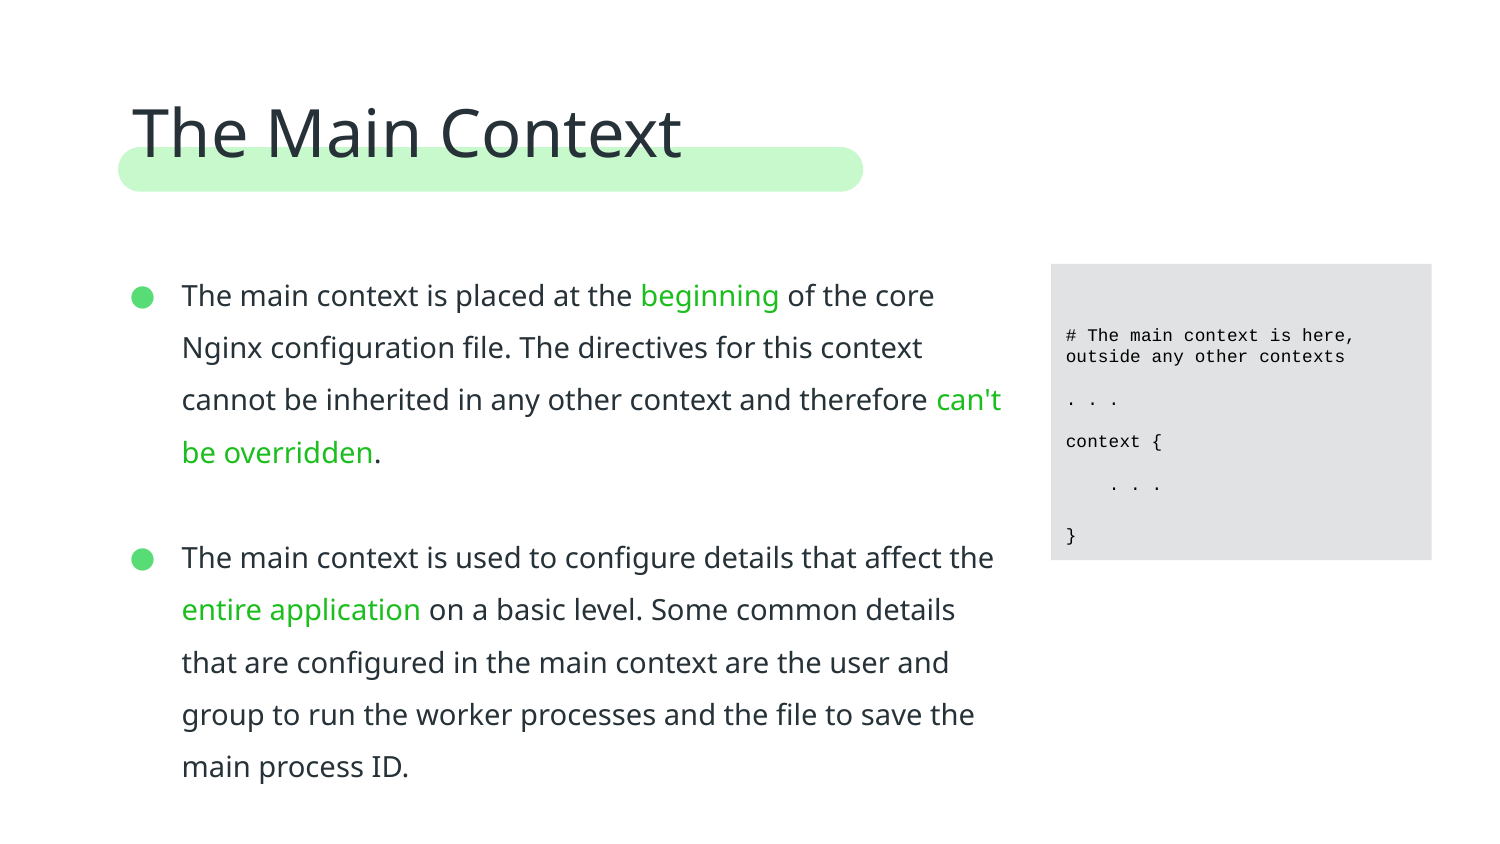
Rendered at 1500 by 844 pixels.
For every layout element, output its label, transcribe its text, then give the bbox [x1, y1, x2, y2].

text_box # The main context is here, outside any other contexts . . . context { . . . } [1051, 263, 1432, 561]
text_box The Main Context [118, 76, 1382, 177]
text_box The main context is placed at the beginning of the core Nginx configuration file. The directives for this context cannot be inherited in any other context and therefore can't be overridden. The main context is used to configure details that affect the entire application on a basic level. Some common details that are configured in the main context are the user and group to run the worker processes and the file to save the main process ID. [91, 244, 1026, 799]
text_box [119, 177, 862, 192]
